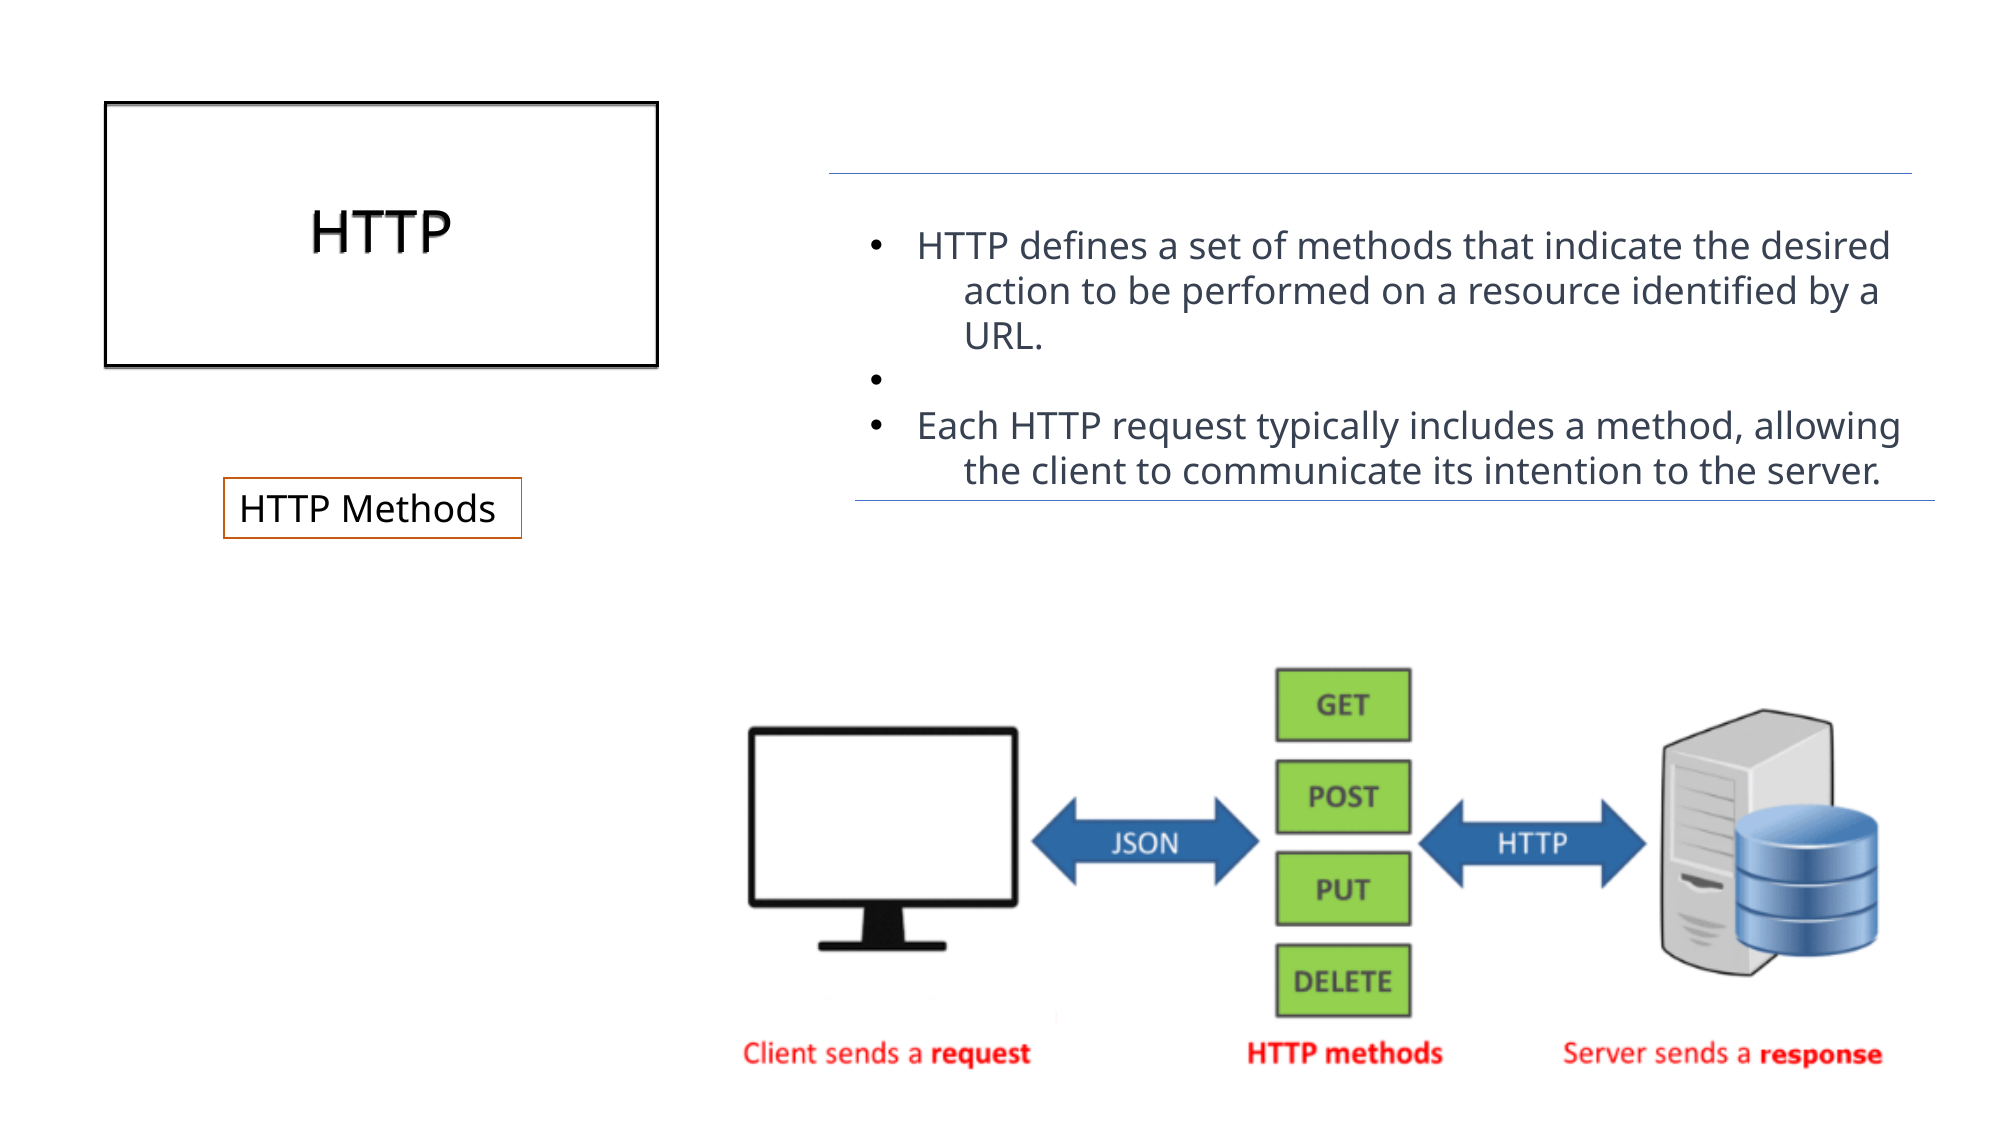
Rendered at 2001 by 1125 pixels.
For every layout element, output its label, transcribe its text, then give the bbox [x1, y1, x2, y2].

text_box HTTP defines a set of methods that indicate the desired action to be performed on a resource identified by a URL. Each HTTP request typically includes a method, allowing the client to communicate its intention to the server. [854, 214, 1938, 457]
picture [701, 642, 1913, 1087]
title HTTP [105, 102, 658, 366]
text_box HTTP Methods [224, 478, 521, 538]
